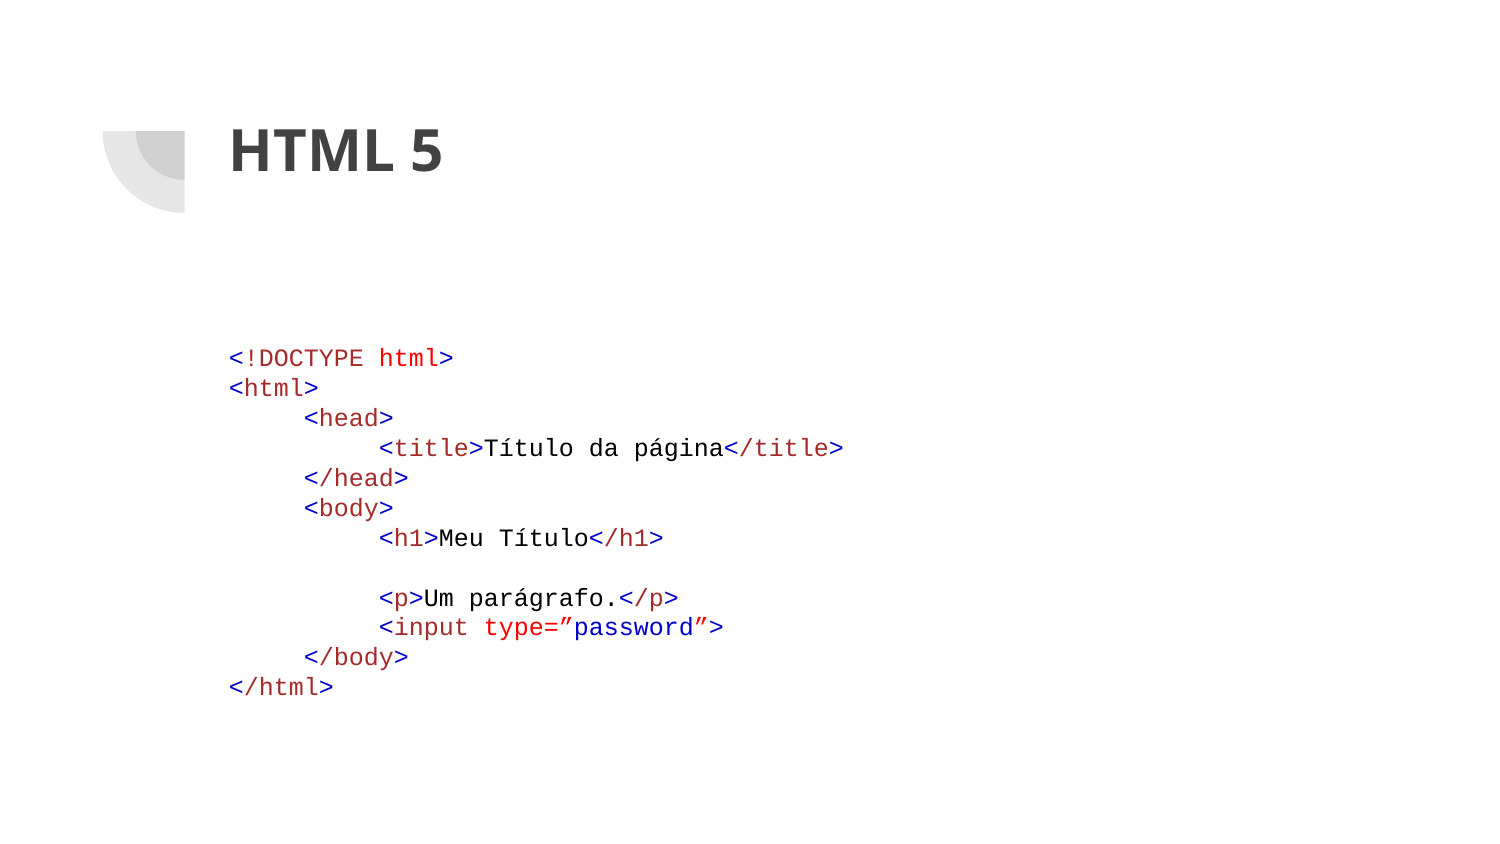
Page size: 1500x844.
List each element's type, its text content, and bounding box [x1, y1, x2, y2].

title HTML 5 [213, 98, 1368, 263]
list <!DOCTYPE html> <html> <head> <title>Título da página</title> </head> <body> <h1>Meu Título</h1> <input> <p>Um parágrafo.</p> <input type=”password”> </body> </html> [213, 326, 1368, 744]
